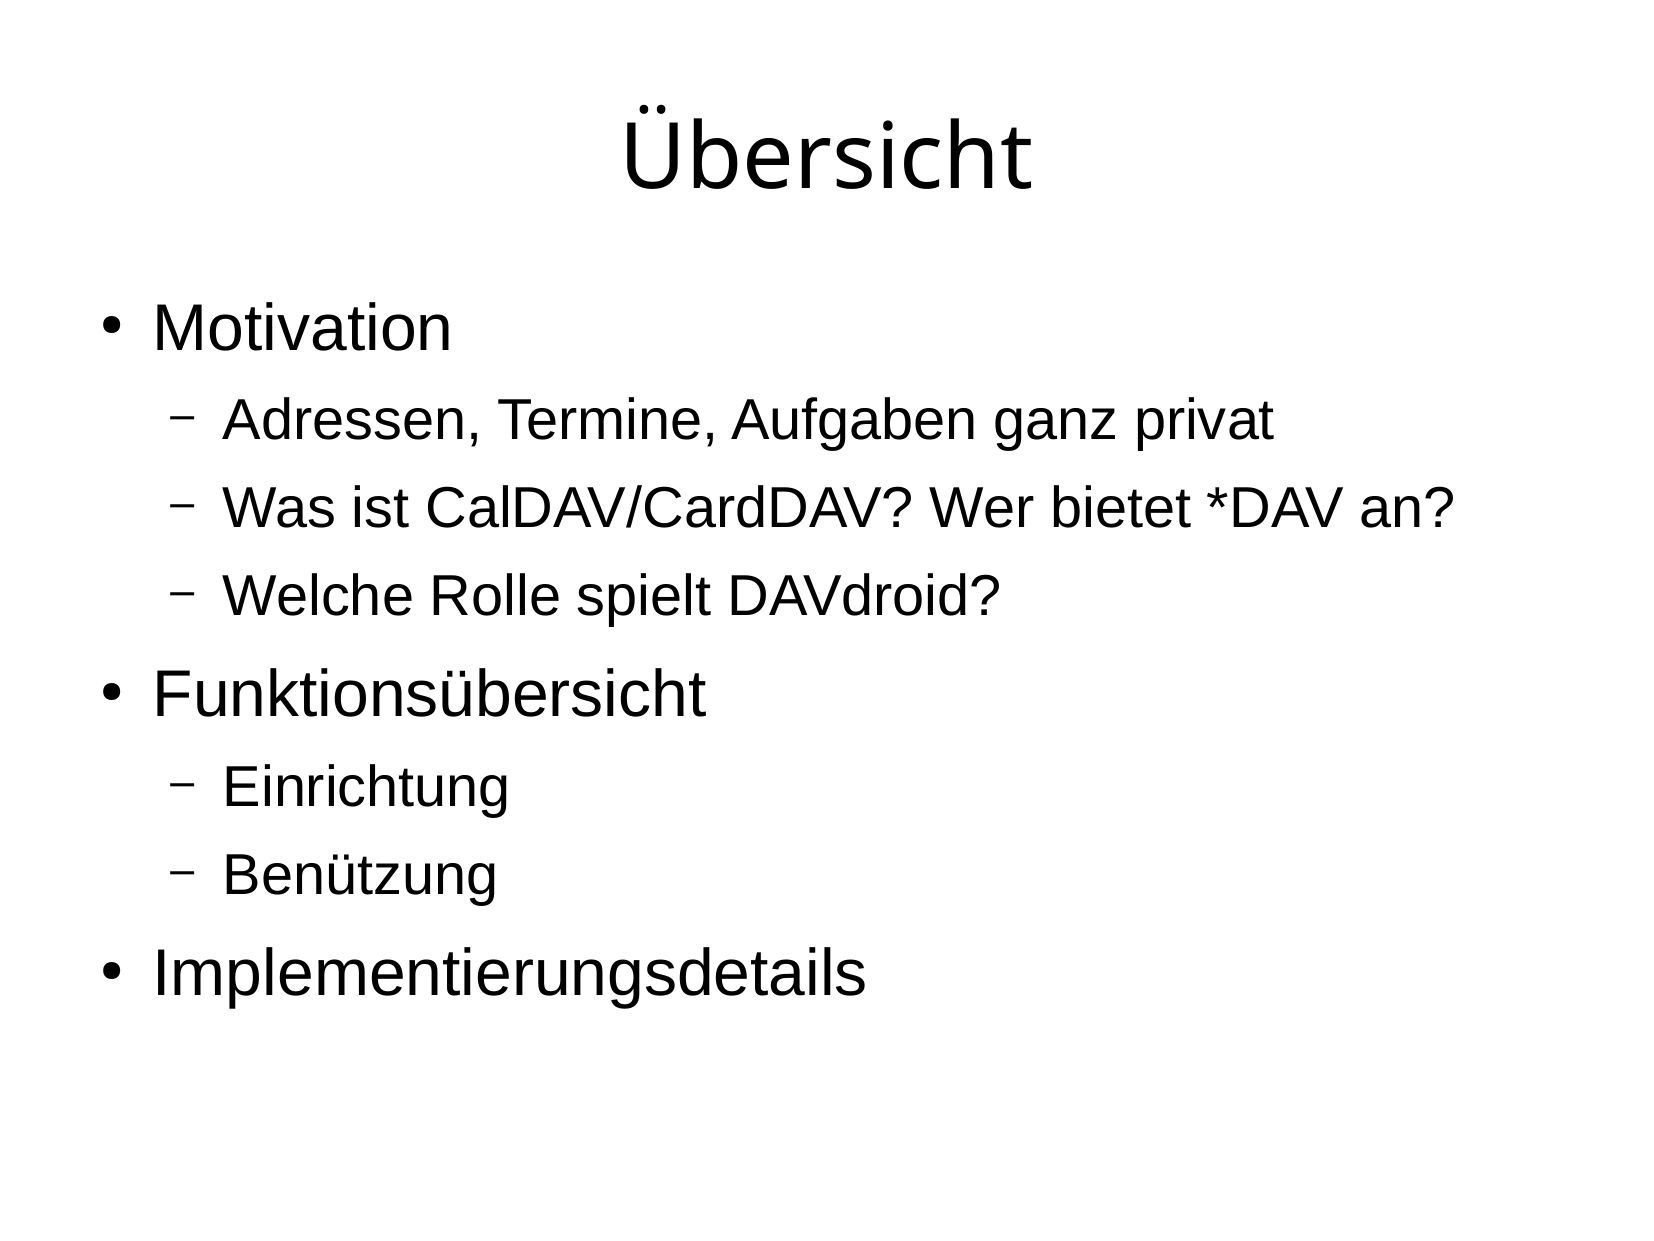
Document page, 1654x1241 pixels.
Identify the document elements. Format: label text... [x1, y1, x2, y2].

title Übersicht [82, 49, 1571, 257]
list Motivation Adressen, Termine, Aufgaben ganz privat Was ist CalDAV/CardDAV? Wer bietet *DAV an? Welche Rolle spielt DAVdroid? Funktionsübersicht Einrichtung Benützung Implementierungsdetails [82, 290, 1571, 1010]
